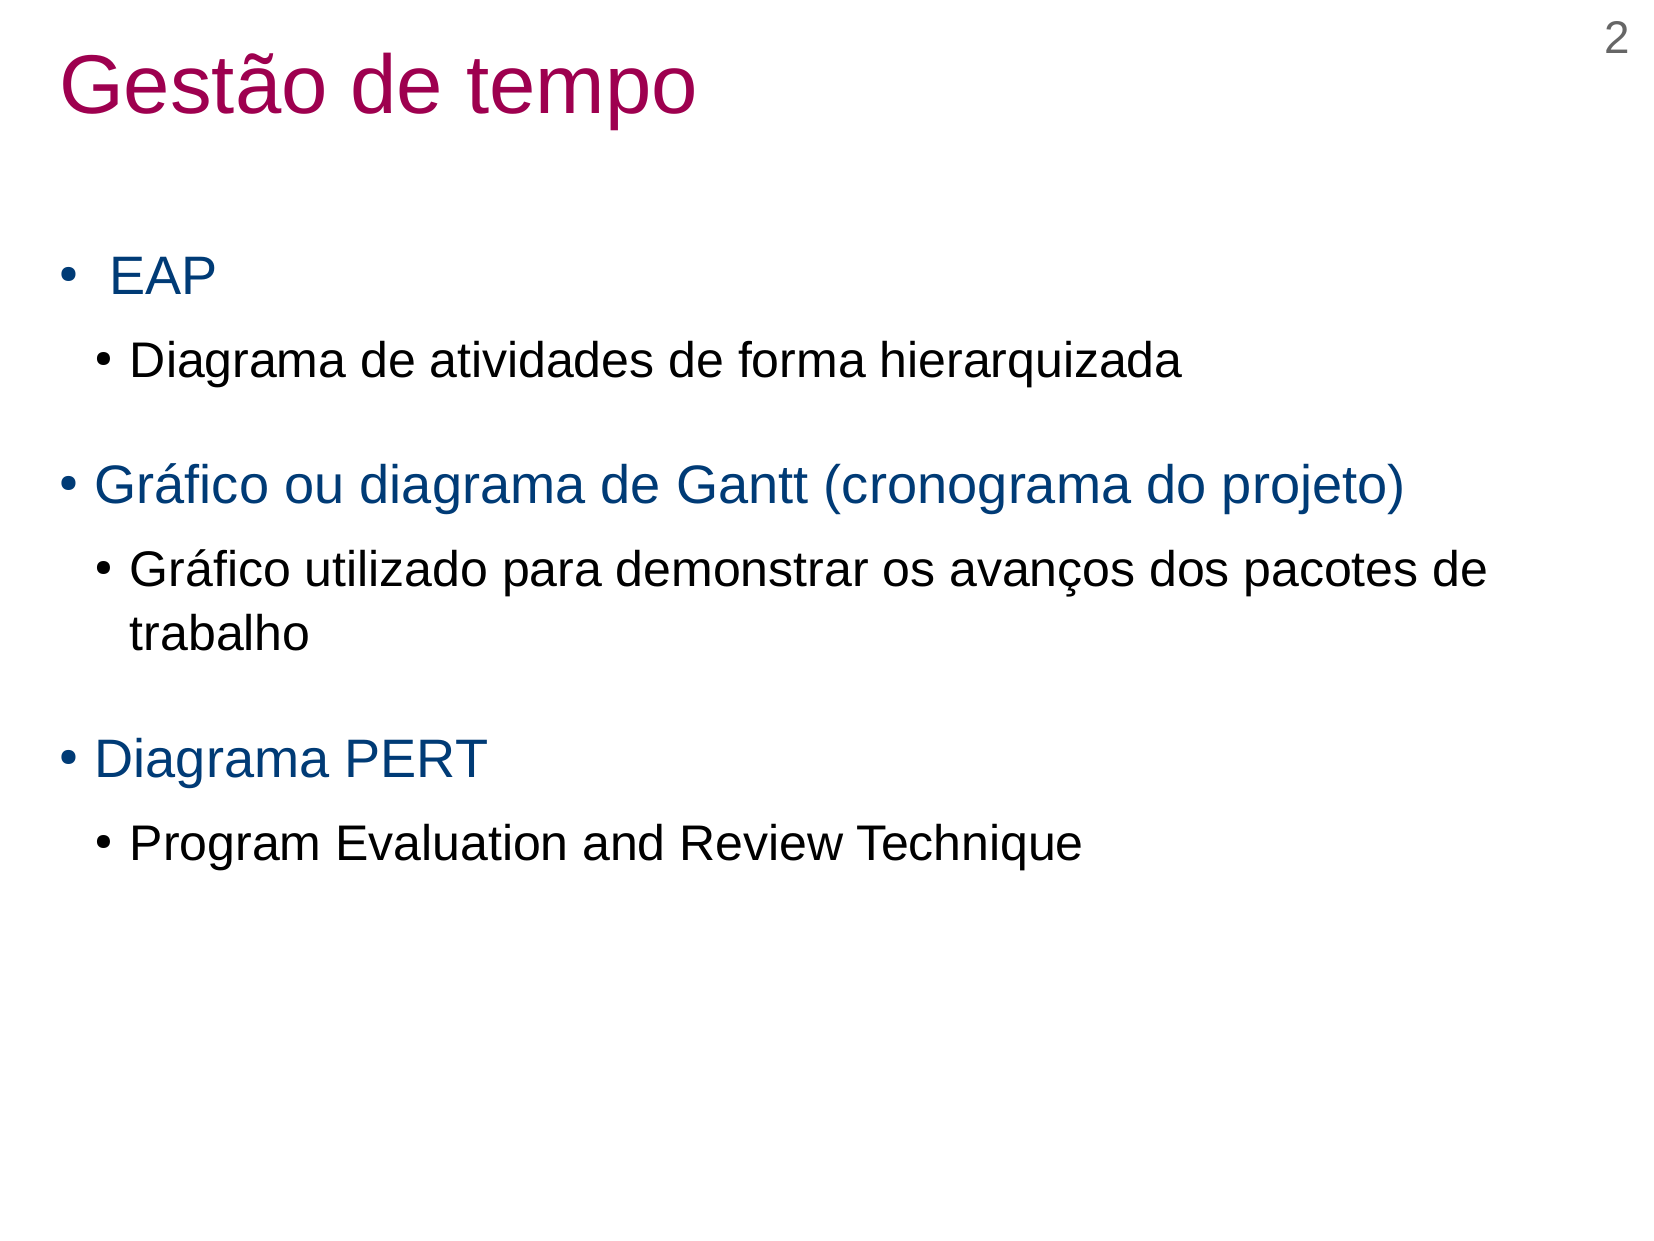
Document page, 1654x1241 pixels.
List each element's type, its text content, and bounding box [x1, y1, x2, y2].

list EAP Diagrama de atividades de forma hierarquizada Gráfico ou diagrama de Gantt (cronograma do projeto) Gráfico utilizado para demonstrar os avanços dos pacotes de trabalho Diagrama PERT Program Evaluation and Review Technique [59, 236, 1595, 1211]
title Gestão de tempo [59, 29, 1595, 148]
